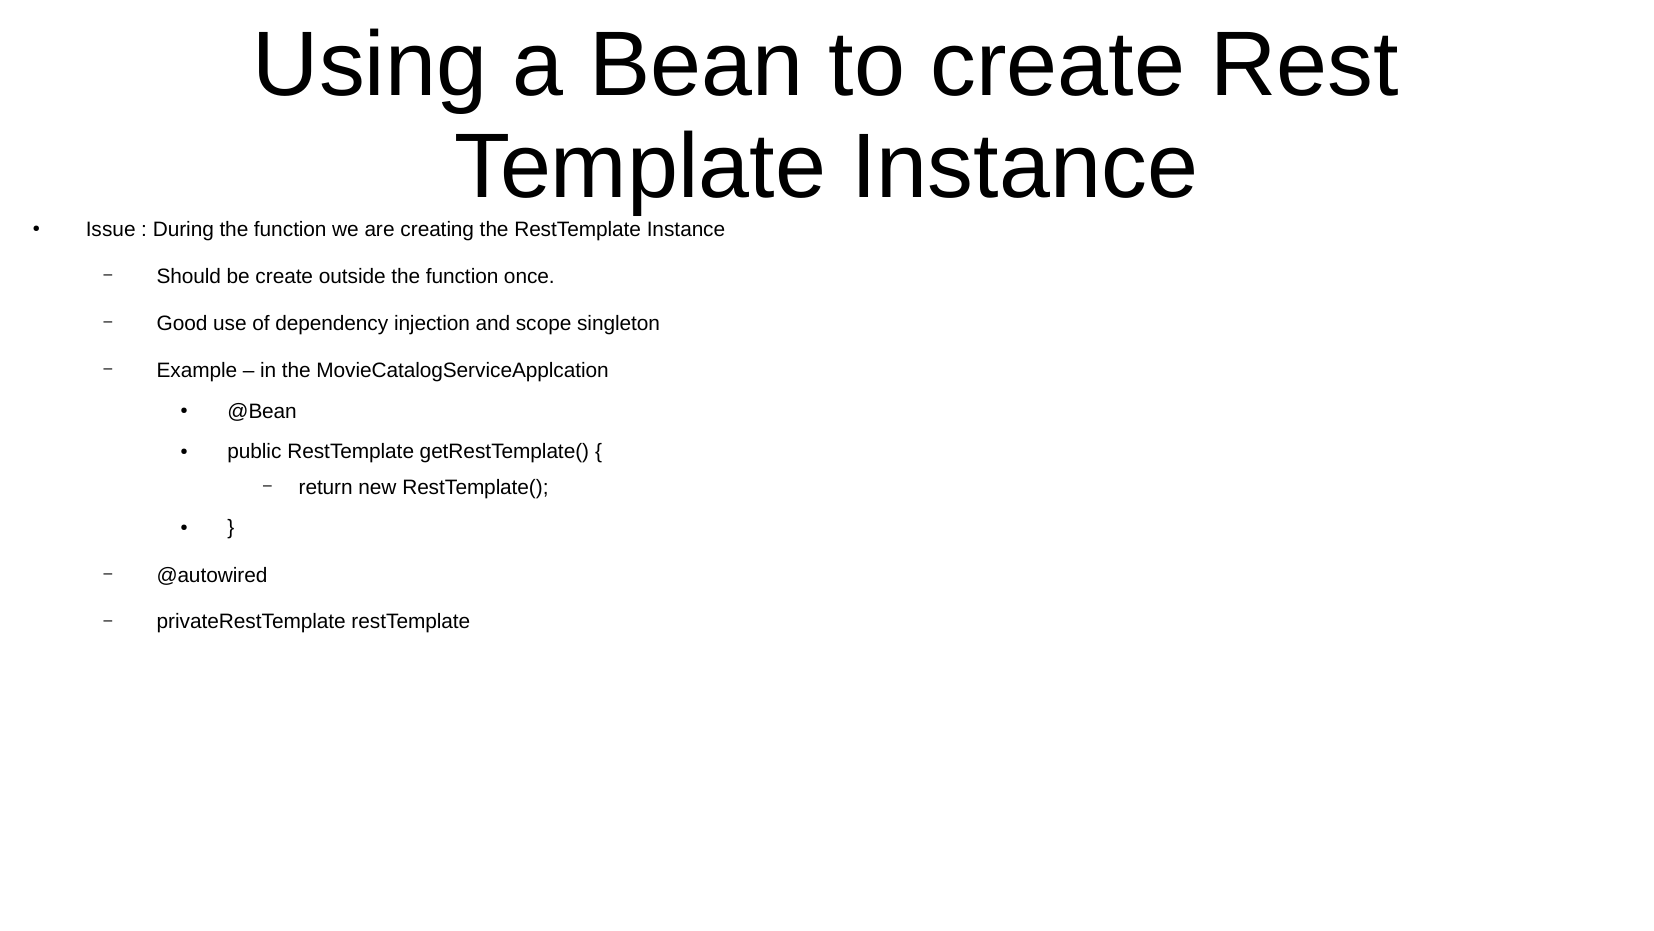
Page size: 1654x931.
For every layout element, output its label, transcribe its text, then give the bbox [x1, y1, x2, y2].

title Using a Bean to create Rest Template Instance [82, 12, 1571, 217]
list Issue : During the function we are creating the RestTemplate Instance Should be create outside the function once. Good use of dependency injection and scope singleton Example – in the MovieCatalogServiceApplcation @Bean public RestTemplate getRestTemplate() { return new RestTemplate(); } @autowired privateRestTemplate restTemplate [15, 217, 1571, 901]
